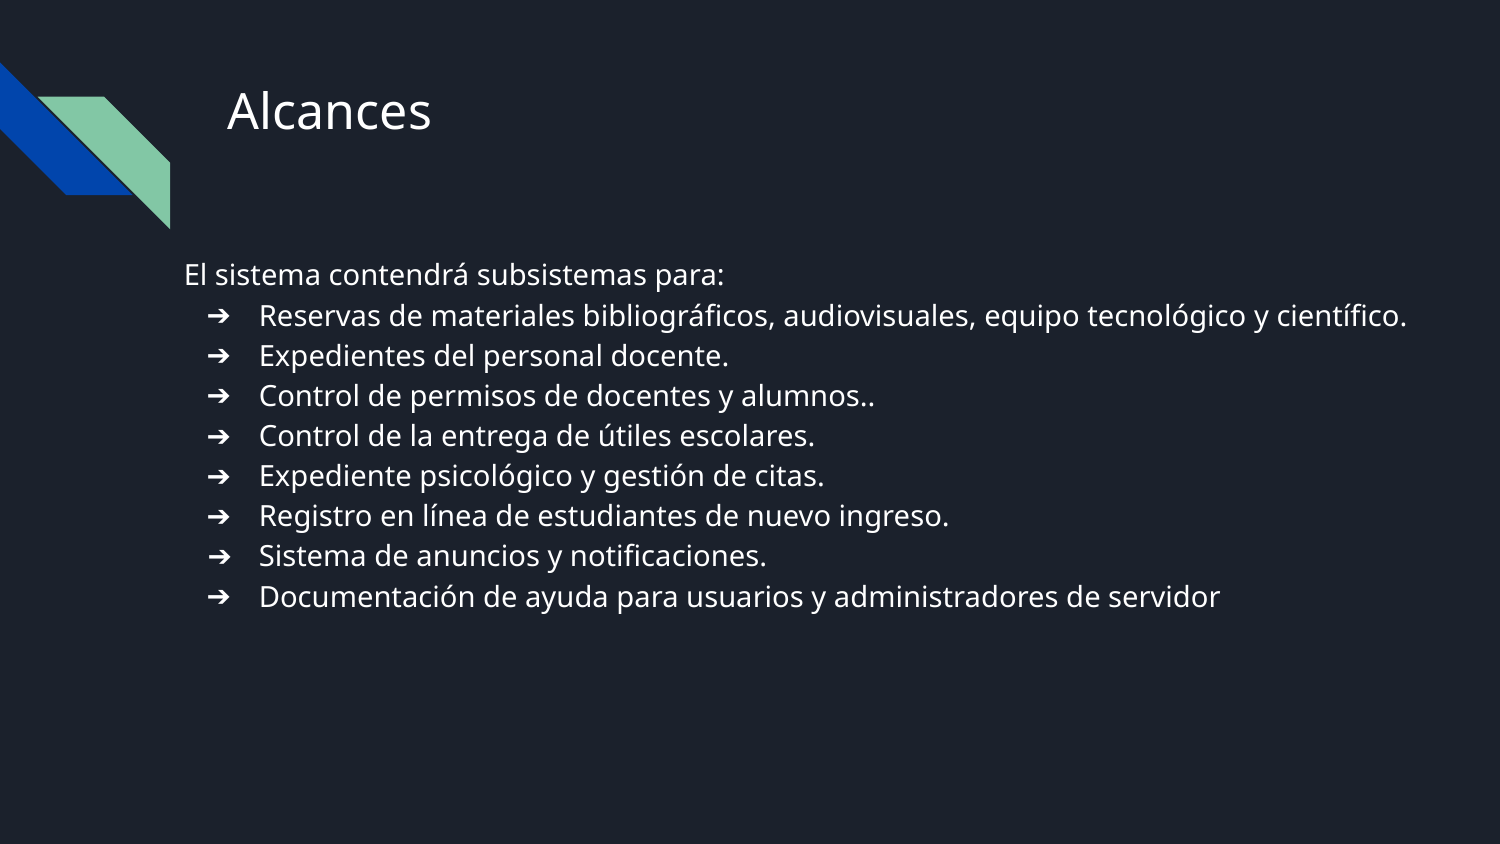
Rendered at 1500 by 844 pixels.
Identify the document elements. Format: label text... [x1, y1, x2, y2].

title Alcances [212, 64, 1368, 161]
text_box El sistema contendrá subsistemas para: Reservas de materiales bibliográficos, audiovisuales, equipo tecnológico y científico. Expedientes del personal docente. Control de permisos de docentes y alumnos.. Control de la entrega de útiles escolares. Expediente psicológico y gestión de citas. Registro en línea de estudiantes de nuevo ingreso. Sistema de anuncios y notificaciones. Documentación de ayuda para usuarios y administradores de servidor [168, 236, 1441, 756]
